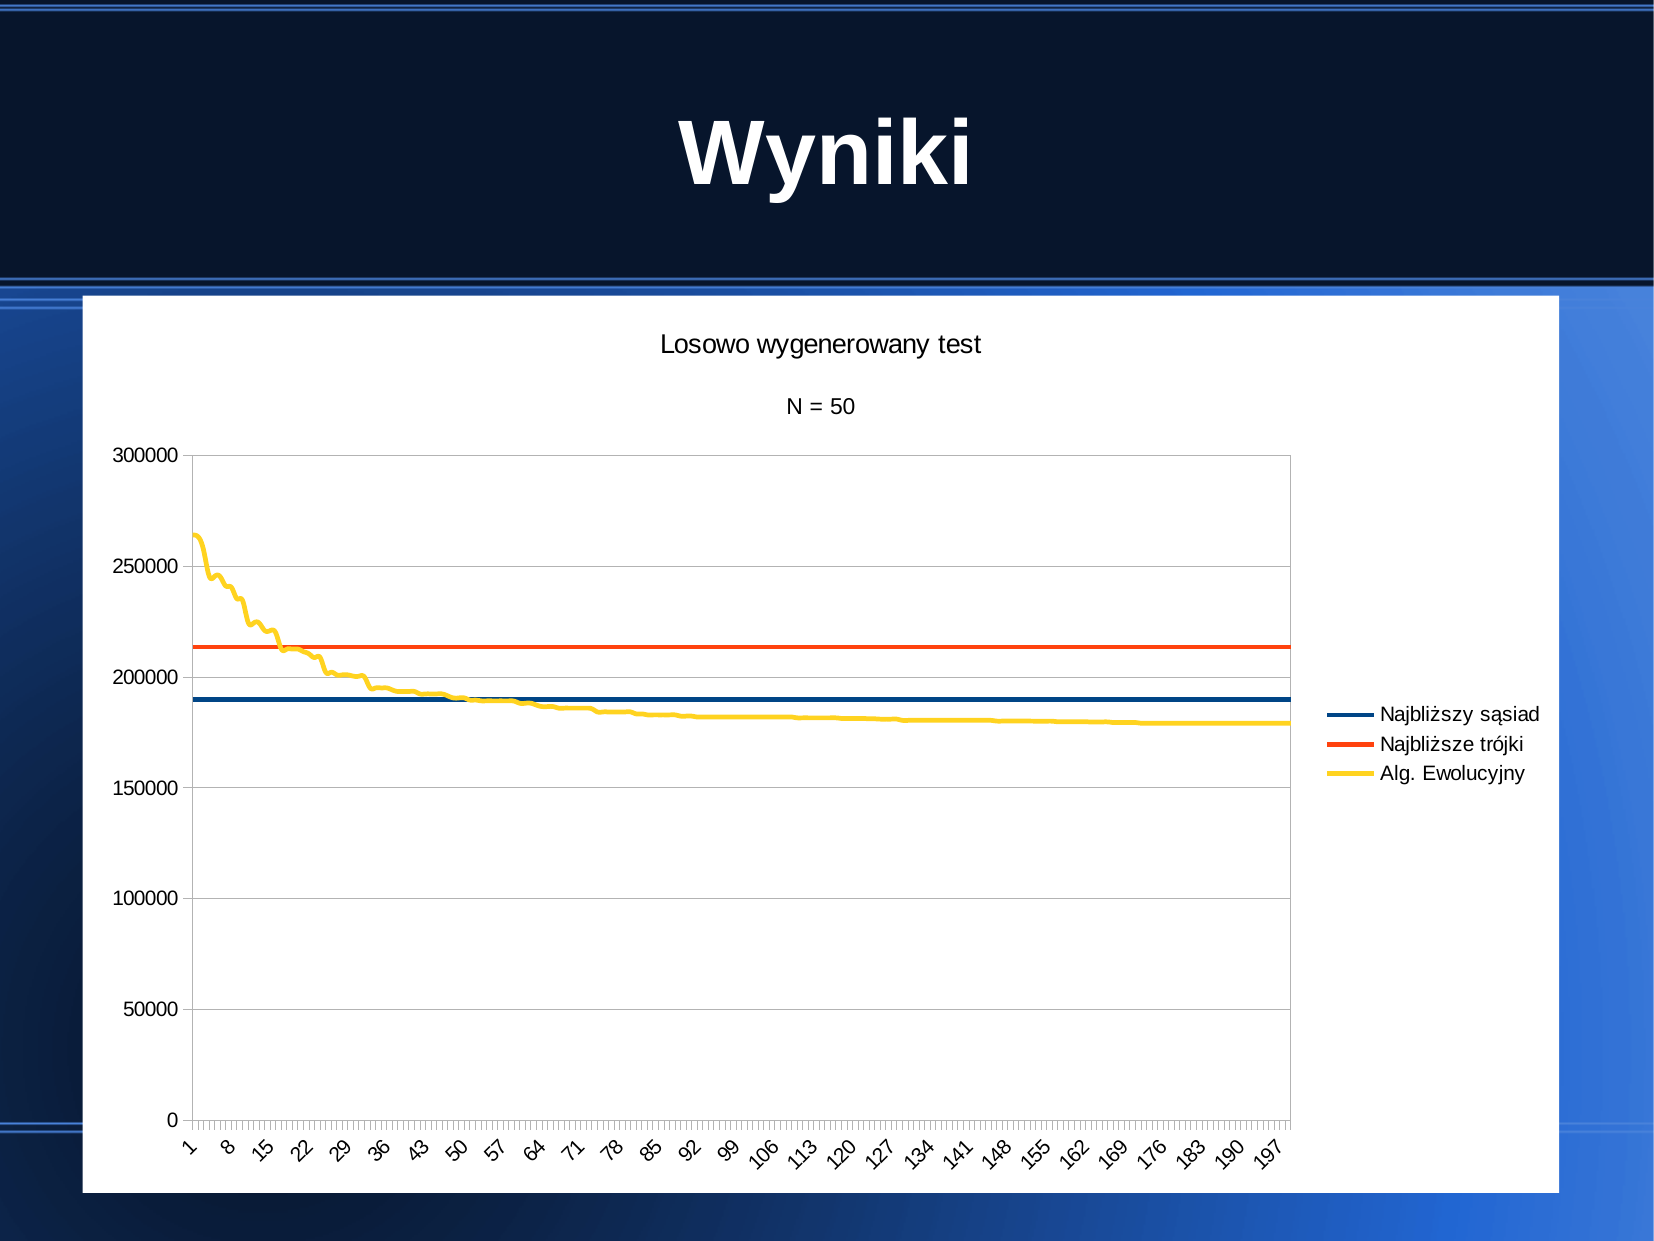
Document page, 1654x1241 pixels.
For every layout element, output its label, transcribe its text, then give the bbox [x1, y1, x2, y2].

chart [82, 295, 1560, 1193]
picture [0, 0, 1654, 1241]
title Wyniki [82, 49, 1571, 257]
